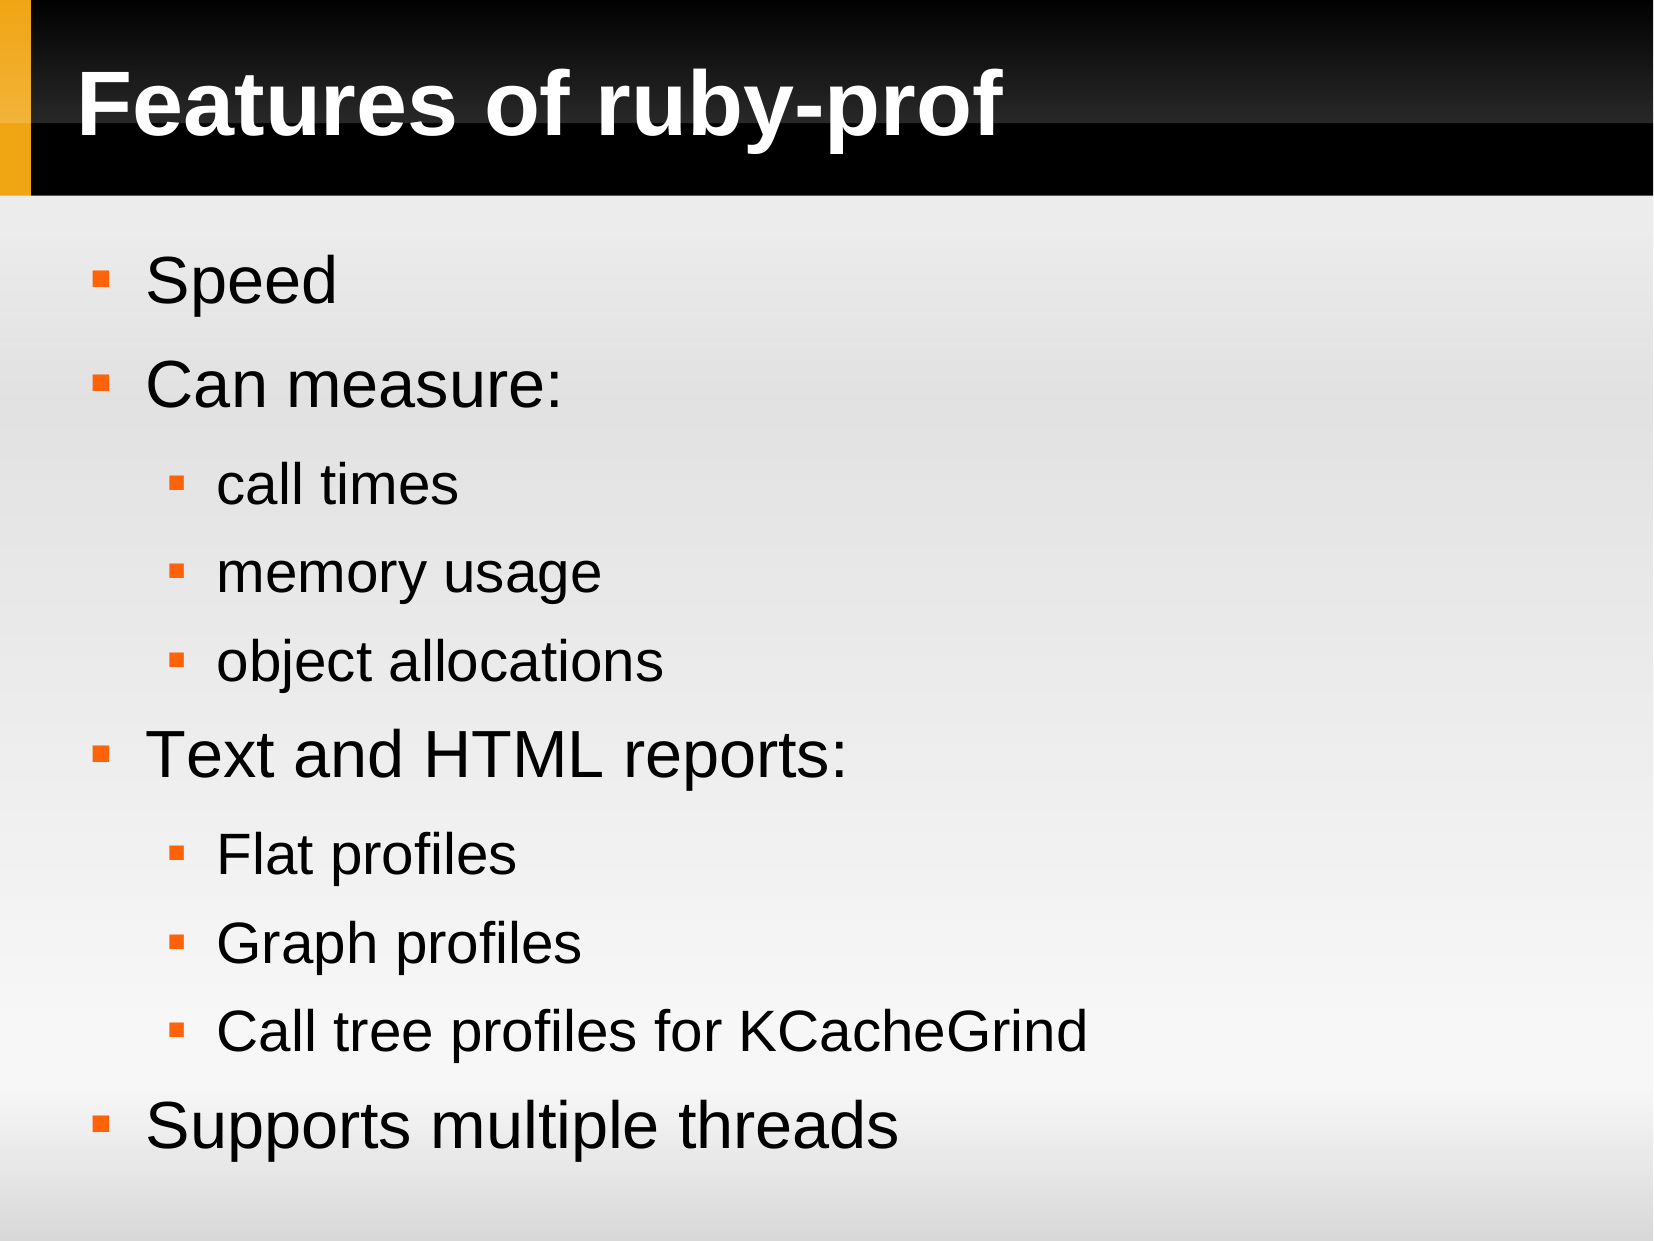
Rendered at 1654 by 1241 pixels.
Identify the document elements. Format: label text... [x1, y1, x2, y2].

picture [0, 0, 1654, 1241]
list Speed Can measure: call times memory usage object allocations Text and HTML reports: Flat profiles Graph profiles Call tree profiles for KCacheGrind Supports multiple threads [74, 243, 1563, 1162]
title Features of ruby-prof [76, 0, 1565, 208]
